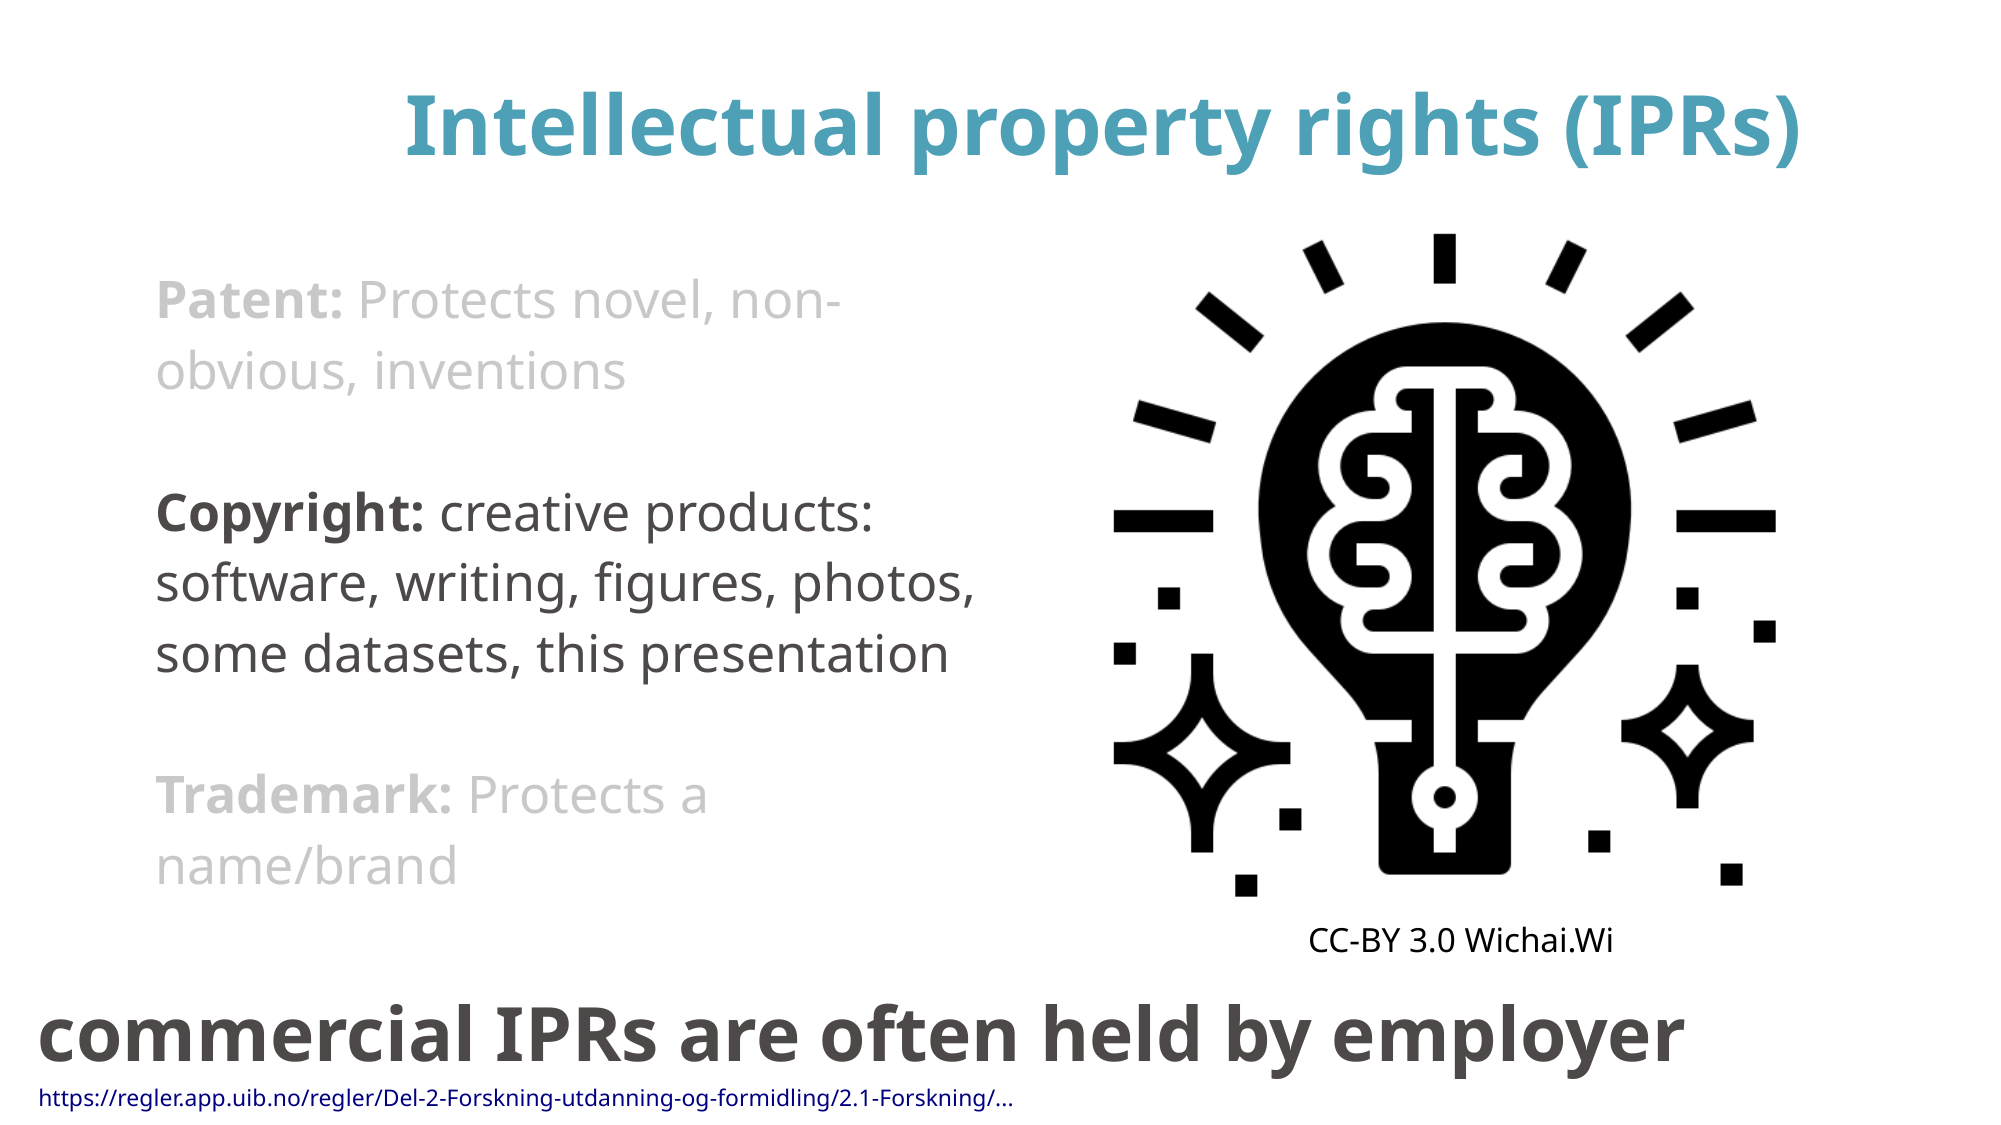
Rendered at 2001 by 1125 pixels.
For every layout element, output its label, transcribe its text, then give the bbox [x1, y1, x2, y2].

list Patent: Protects novel, non-obvious, inventions Copyright: creative products: software, writing, figures, photos, some datasets, this presentation Trademark: Protects a name/brand [99, 426, 979, 732]
picture [1092, 212, 1798, 919]
text_box Intellectual property rights (IPRs) [390, 59, 1610, 212]
text_box commercial IPRs are often held by employer [23, 974, 2000, 1125]
text_box CC-BY 3.0 Wichai.Wi [1293, 909, 1610, 958]
text_box https://regler.app.uib.no/regler/Del-2-Forskning-utdanning-og-formidling/2.1-Forskning/... [23, 1074, 1922, 1113]
text_box [94, 188, 1004, 426]
text_box [82, 732, 993, 969]
